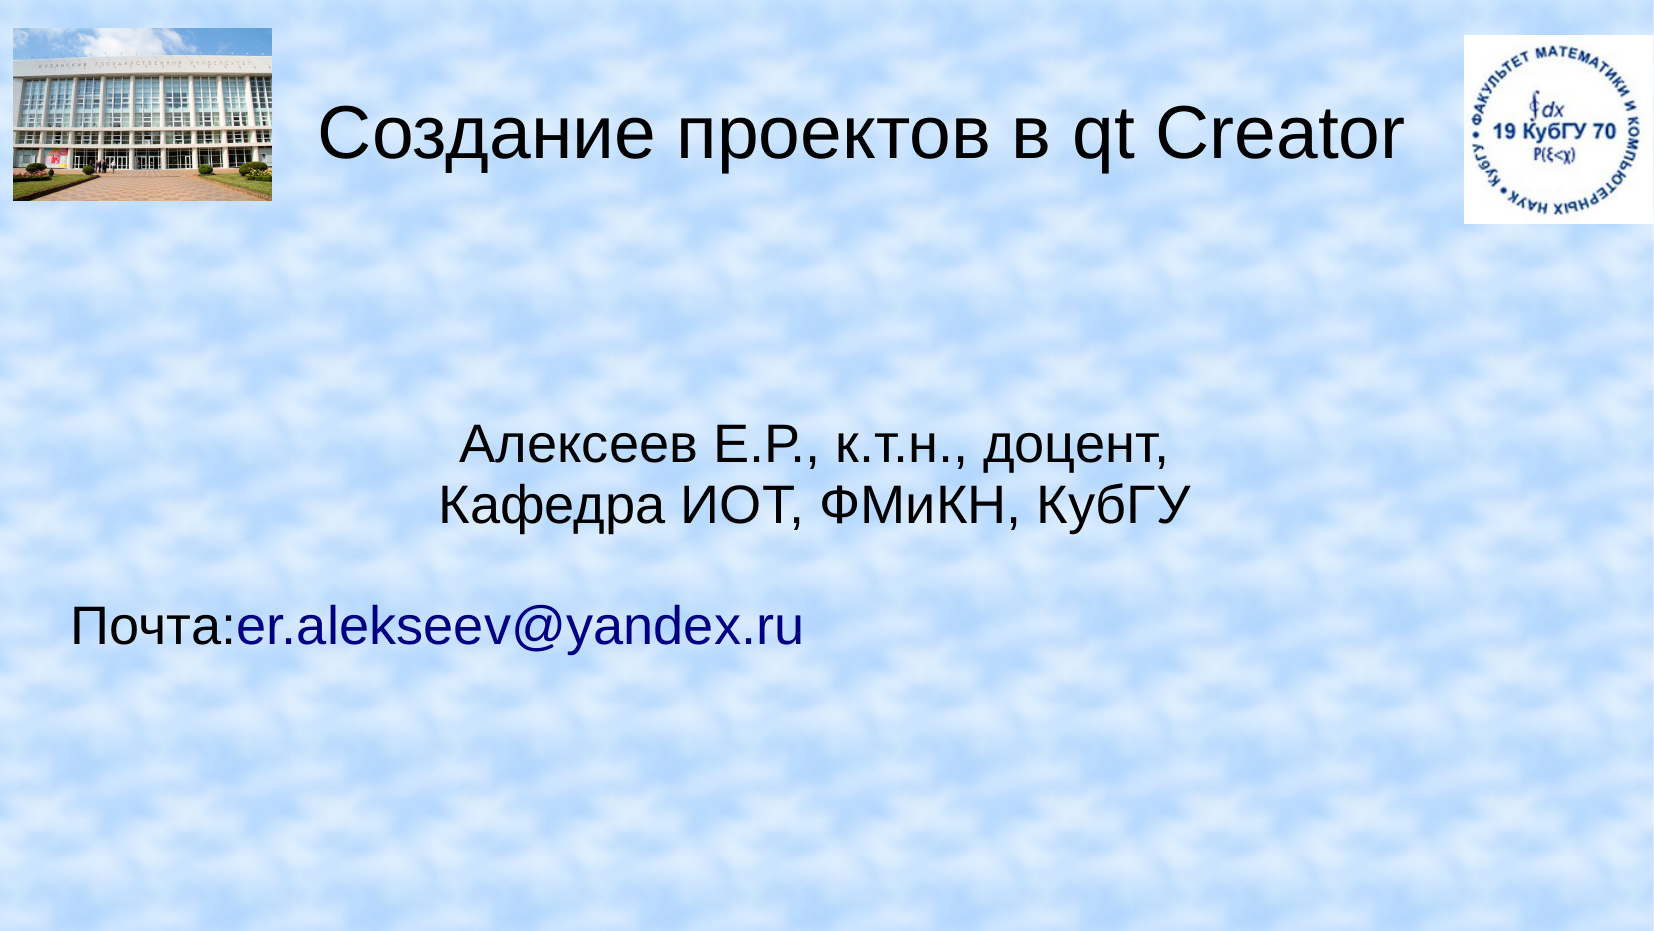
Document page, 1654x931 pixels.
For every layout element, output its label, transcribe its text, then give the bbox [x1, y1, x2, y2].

picture [0, 0, 1654, 931]
subtitle Алексеев Е.Р., к.т.н., доцент, Кафедра ИОТ, ФМиКН, КубГУ Почта:er.alekseev@yandex.ru [70, 295, 1560, 835]
title Создание проектов в qt Creator [271, 11, 1453, 254]
